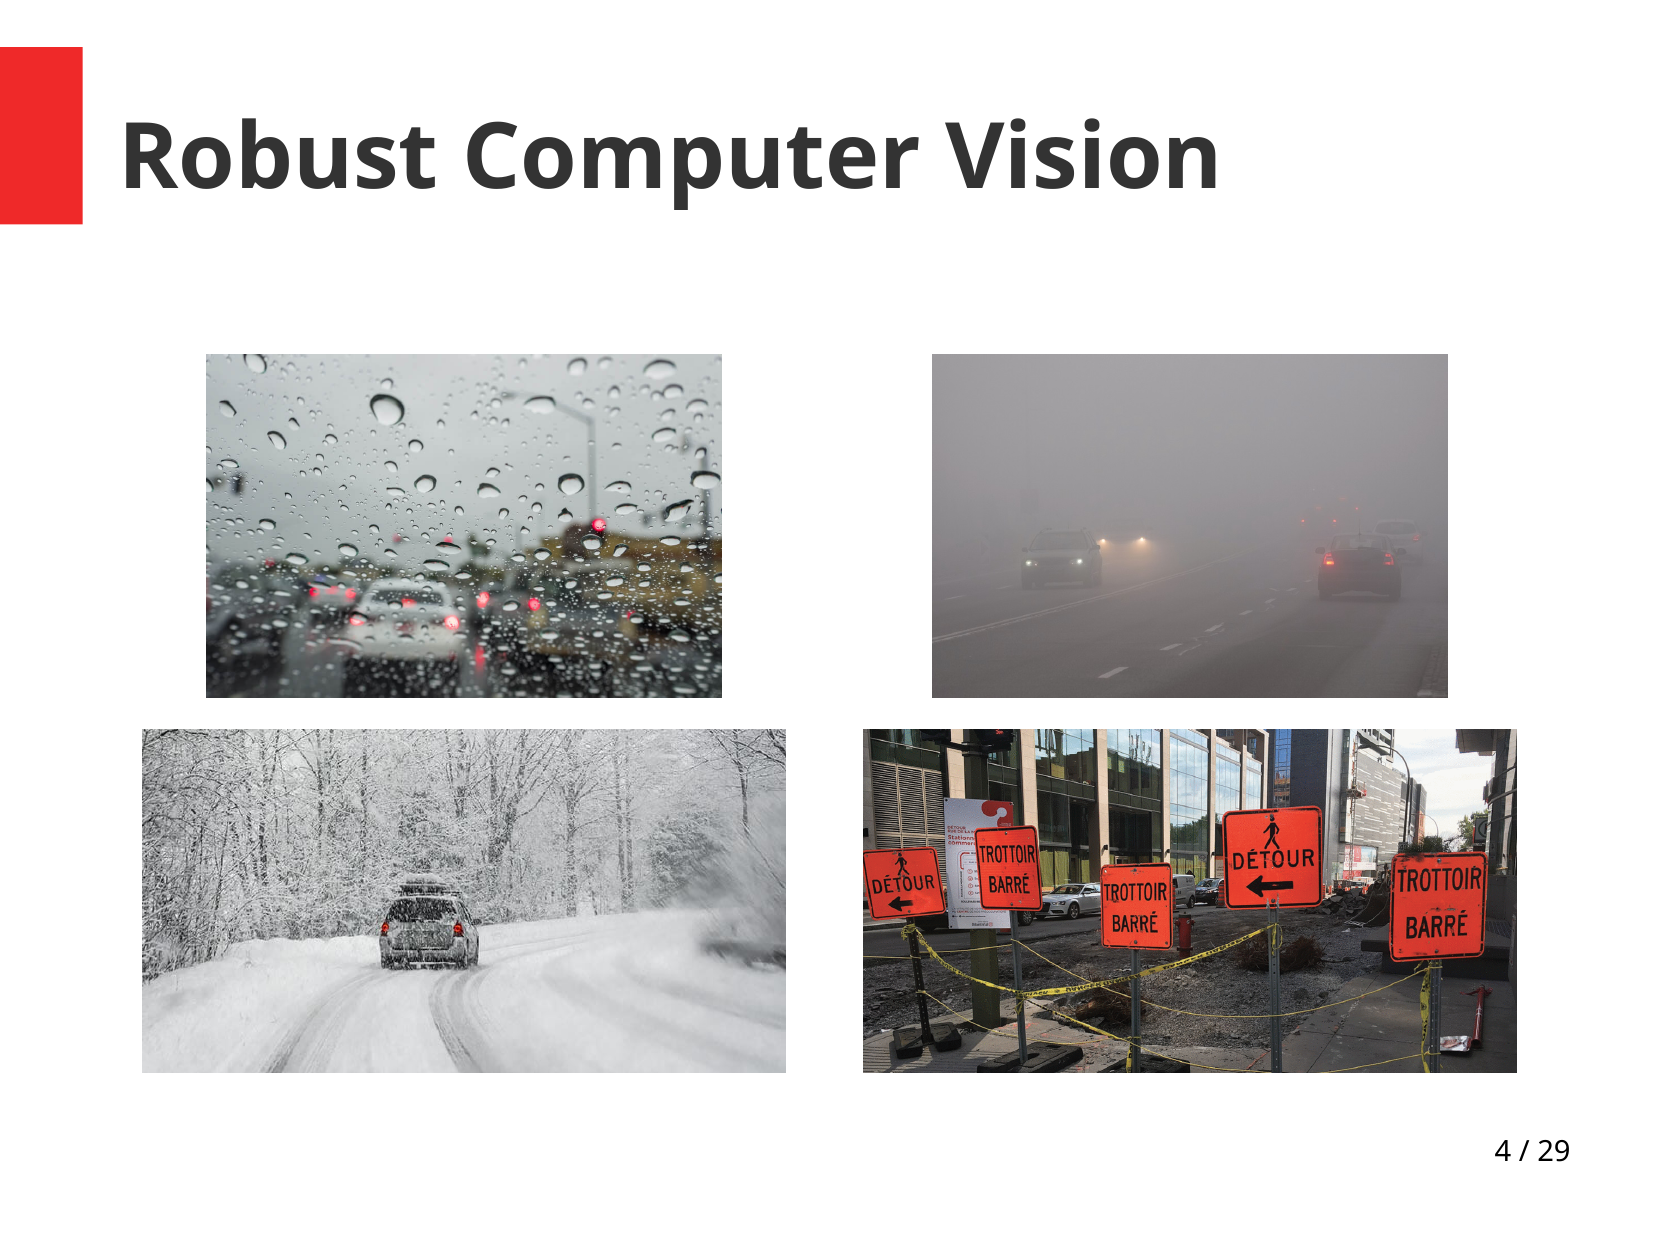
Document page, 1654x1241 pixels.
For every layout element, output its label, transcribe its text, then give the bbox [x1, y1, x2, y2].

picture [206, 354, 722, 698]
title Robust Computer Vision [118, 49, 1571, 257]
picture [932, 354, 1448, 698]
picture [863, 729, 1517, 1074]
picture [142, 729, 786, 1074]
